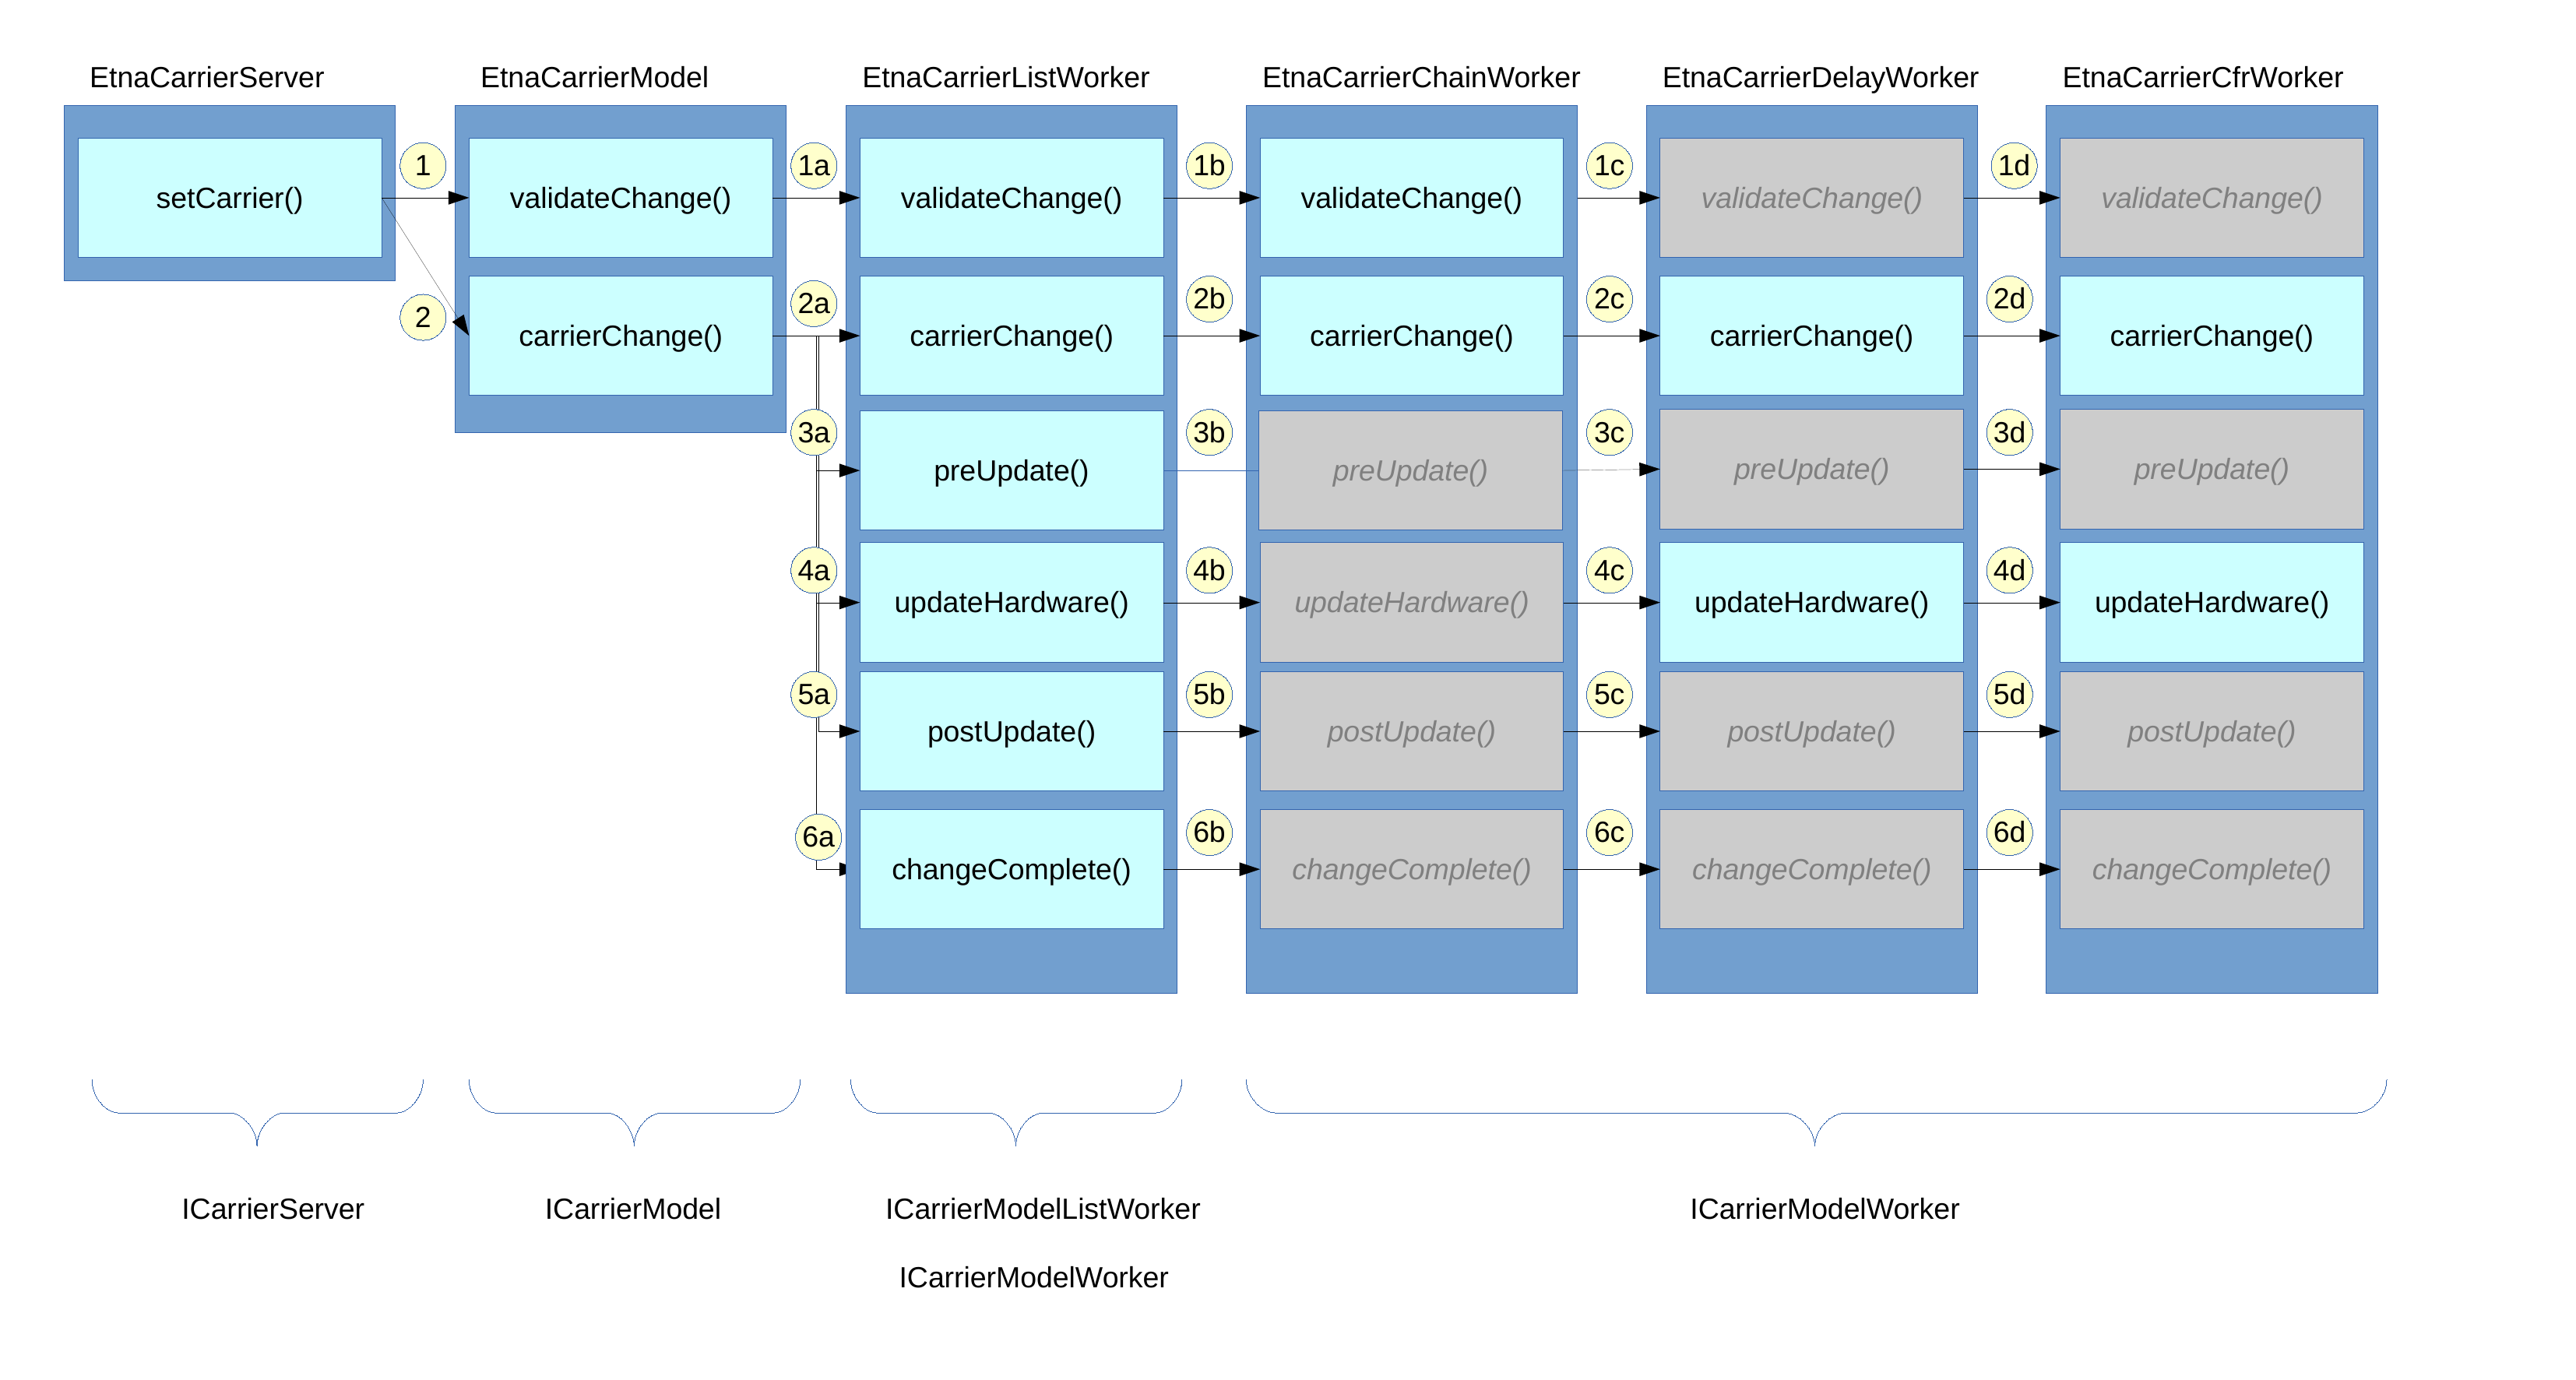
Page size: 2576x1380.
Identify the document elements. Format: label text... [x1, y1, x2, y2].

text_box preUpdate() [1258, 410, 1563, 530]
text_box [846, 604, 1177, 731]
text_box EtnaCarrierDelayWorker [1651, 55, 1991, 100]
text_box ICarrierModel [533, 1186, 734, 1231]
text_box 4c [1586, 547, 1633, 593]
text_box setCarrier() [78, 138, 382, 258]
text_box [455, 105, 787, 198]
text_box EtnaCarrierListWorker [850, 55, 1162, 100]
text_box [1246, 105, 1578, 336]
text_box [846, 105, 1177, 198]
text_box 4b [1186, 547, 1233, 593]
text_box carrierChange() [1260, 276, 1564, 396]
text_box [1646, 604, 1978, 731]
text_box [1646, 470, 1978, 603]
text_box 2b [1186, 276, 1233, 322]
text_box ICarrierModelWorker [887, 1255, 1181, 1301]
text_box 6d [1987, 809, 2033, 856]
text_box 1a [790, 143, 837, 189]
text_box 2 [399, 294, 446, 341]
text_box [846, 471, 1177, 603]
text_box 4d [1987, 547, 2033, 593]
text_box [1246, 470, 1578, 603]
text_box 2d [1987, 276, 2033, 322]
text_box [1646, 732, 1978, 869]
text_box [1646, 336, 1978, 469]
text_box postUpdate() [1260, 671, 1564, 791]
text_box 6c [1586, 809, 1633, 856]
text_box 1d [1991, 143, 2038, 189]
text_box validateChange() [860, 138, 1164, 258]
text_box [1646, 199, 1978, 336]
text_box carrierChange() [2060, 276, 2364, 396]
text_box changeComplete() [1659, 809, 1964, 929]
text_box changeComplete() [1260, 809, 1564, 929]
text_box [1246, 336, 1578, 470]
text_box 1 [399, 143, 446, 189]
text_box postUpdate() [2060, 671, 2364, 791]
text_box [846, 199, 1177, 336]
text_box [1246, 870, 1578, 994]
text_box [1246, 603, 1578, 731]
text_box ICarrierModelWorker [1678, 1186, 1972, 1231]
text_box 6b [1186, 809, 1233, 856]
text_box carrierChange() [469, 276, 773, 396]
text_box EtnaCarrierChainWorker [1251, 55, 1592, 100]
text_box [1646, 105, 1978, 198]
text_box updateHardware() [1260, 542, 1564, 663]
text_box 5a [790, 671, 837, 718]
text_box 1b [1186, 143, 1233, 189]
text_box [2046, 105, 2378, 994]
text_box changeComplete() [860, 809, 1164, 929]
text_box EtnaCarrierCfrWorker [2050, 55, 2356, 100]
text_box changeComplete() [2060, 809, 2364, 929]
text_box [64, 105, 396, 281]
text_box [1646, 870, 1978, 994]
text_box ICarrierServer [170, 1186, 377, 1231]
text_box 2a [790, 280, 837, 327]
text_box updateHardware() [1659, 542, 1964, 663]
text_box 1c [1586, 143, 1633, 189]
text_box 5b [1186, 671, 1233, 718]
text_box 6a [795, 814, 842, 861]
text_box updateHardware() [860, 542, 1164, 663]
text_box carrierChange() [1659, 276, 1964, 396]
text_box carrierChange() [860, 276, 1164, 396]
text_box 3b [1186, 409, 1233, 456]
text_box validateChange() [1260, 138, 1564, 258]
text_box preUpdate() [1659, 409, 1964, 530]
text_box [1246, 732, 1578, 869]
text_box EtnaCarrierModel [469, 55, 720, 100]
text_box EtnaCarrierServer [78, 55, 336, 100]
text_box validateChange() [1659, 138, 1964, 258]
text_box validateChange() [2060, 138, 2364, 258]
text_box preUpdate() [2060, 409, 2364, 530]
text_box 5c [1586, 671, 1633, 718]
text_box 3a [790, 409, 837, 456]
text_box [846, 732, 1177, 994]
text_box postUpdate() [1659, 671, 1964, 791]
text_box [383, 199, 396, 218]
text_box postUpdate() [860, 671, 1164, 791]
text_box 3c [1586, 409, 1633, 456]
text_box 2c [1586, 276, 1633, 322]
text_box ICarrierModelListWorker [874, 1186, 1212, 1231]
text_box validateChange() [469, 138, 773, 258]
text_box 3d [1987, 409, 2033, 456]
text_box 4a [790, 547, 837, 593]
text_box [846, 336, 1177, 470]
text_box [455, 199, 787, 336]
text_box preUpdate() [860, 410, 1164, 530]
text_box 5d [1987, 671, 2033, 718]
text_box [455, 325, 787, 433]
text_box updateHardware() [2060, 542, 2364, 663]
